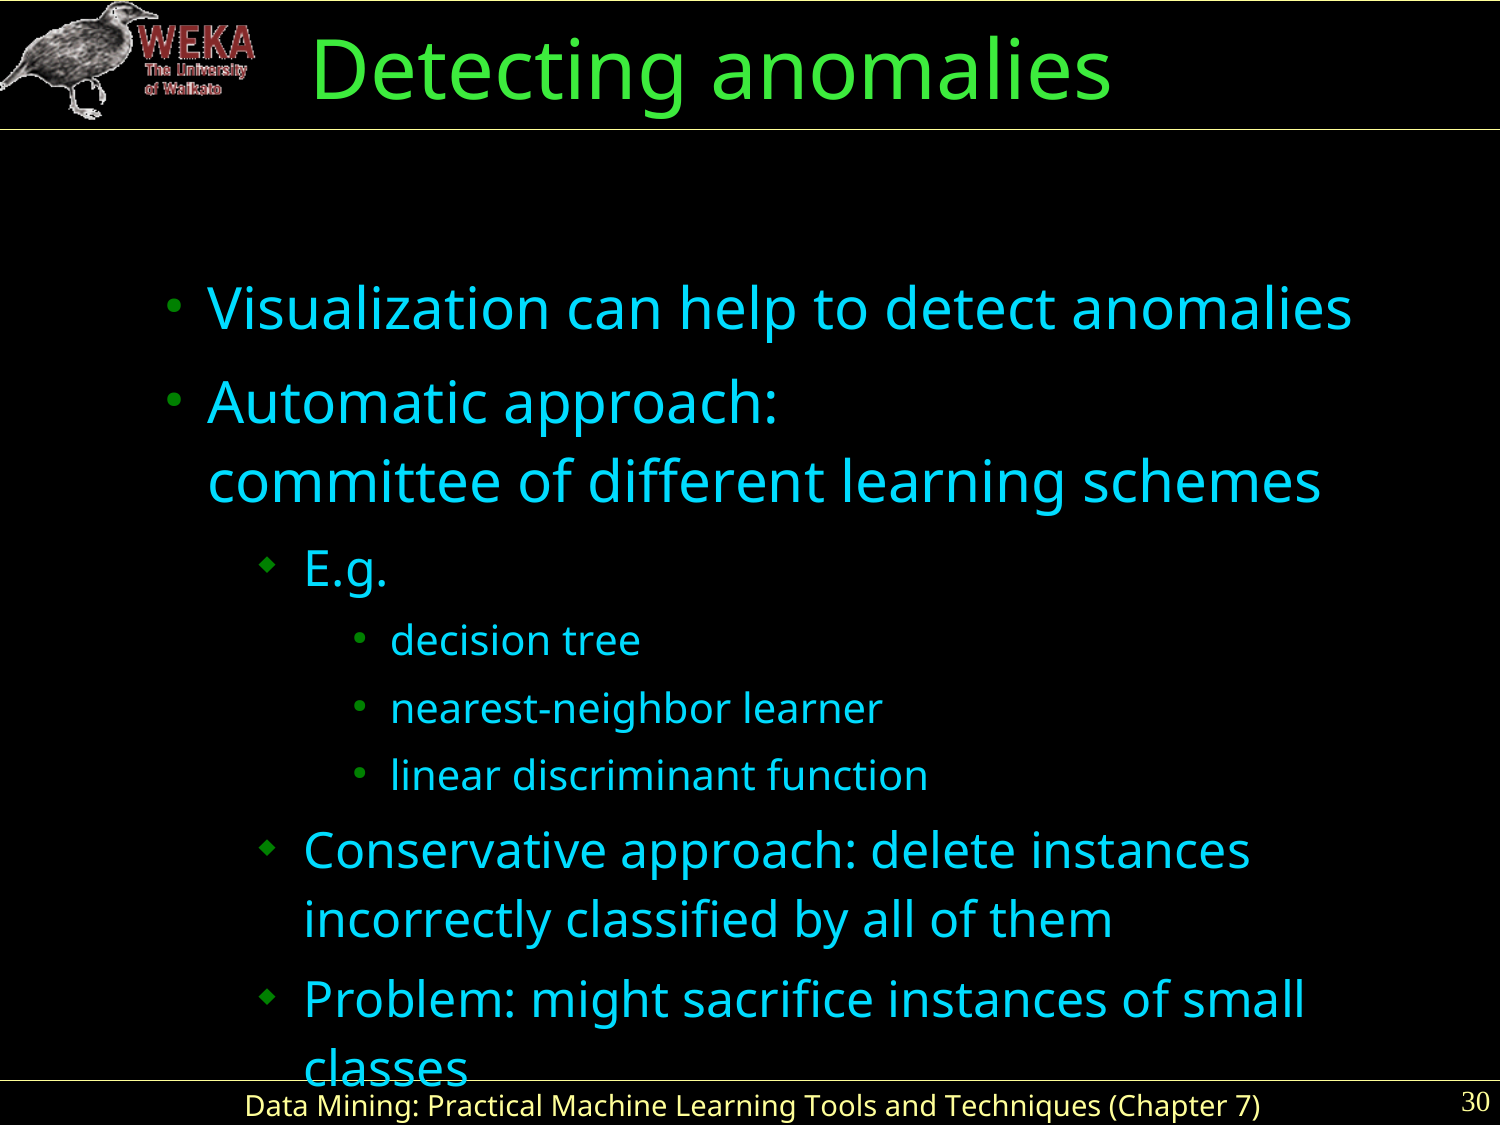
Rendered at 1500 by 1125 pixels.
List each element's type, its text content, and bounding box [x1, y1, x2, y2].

title Detecting anomalies [295, 0, 1500, 148]
text_box Visualization can help to detect anomalies Automatic approach: committee of different learning schemes E.g. decision tree nearest-neighbor learner linear discriminant function Conservative approach: delete instances incorrectly classified by all of them Problem: might sacrifice instances of small classes [149, 260, 1388, 936]
picture [0, 1, 266, 129]
